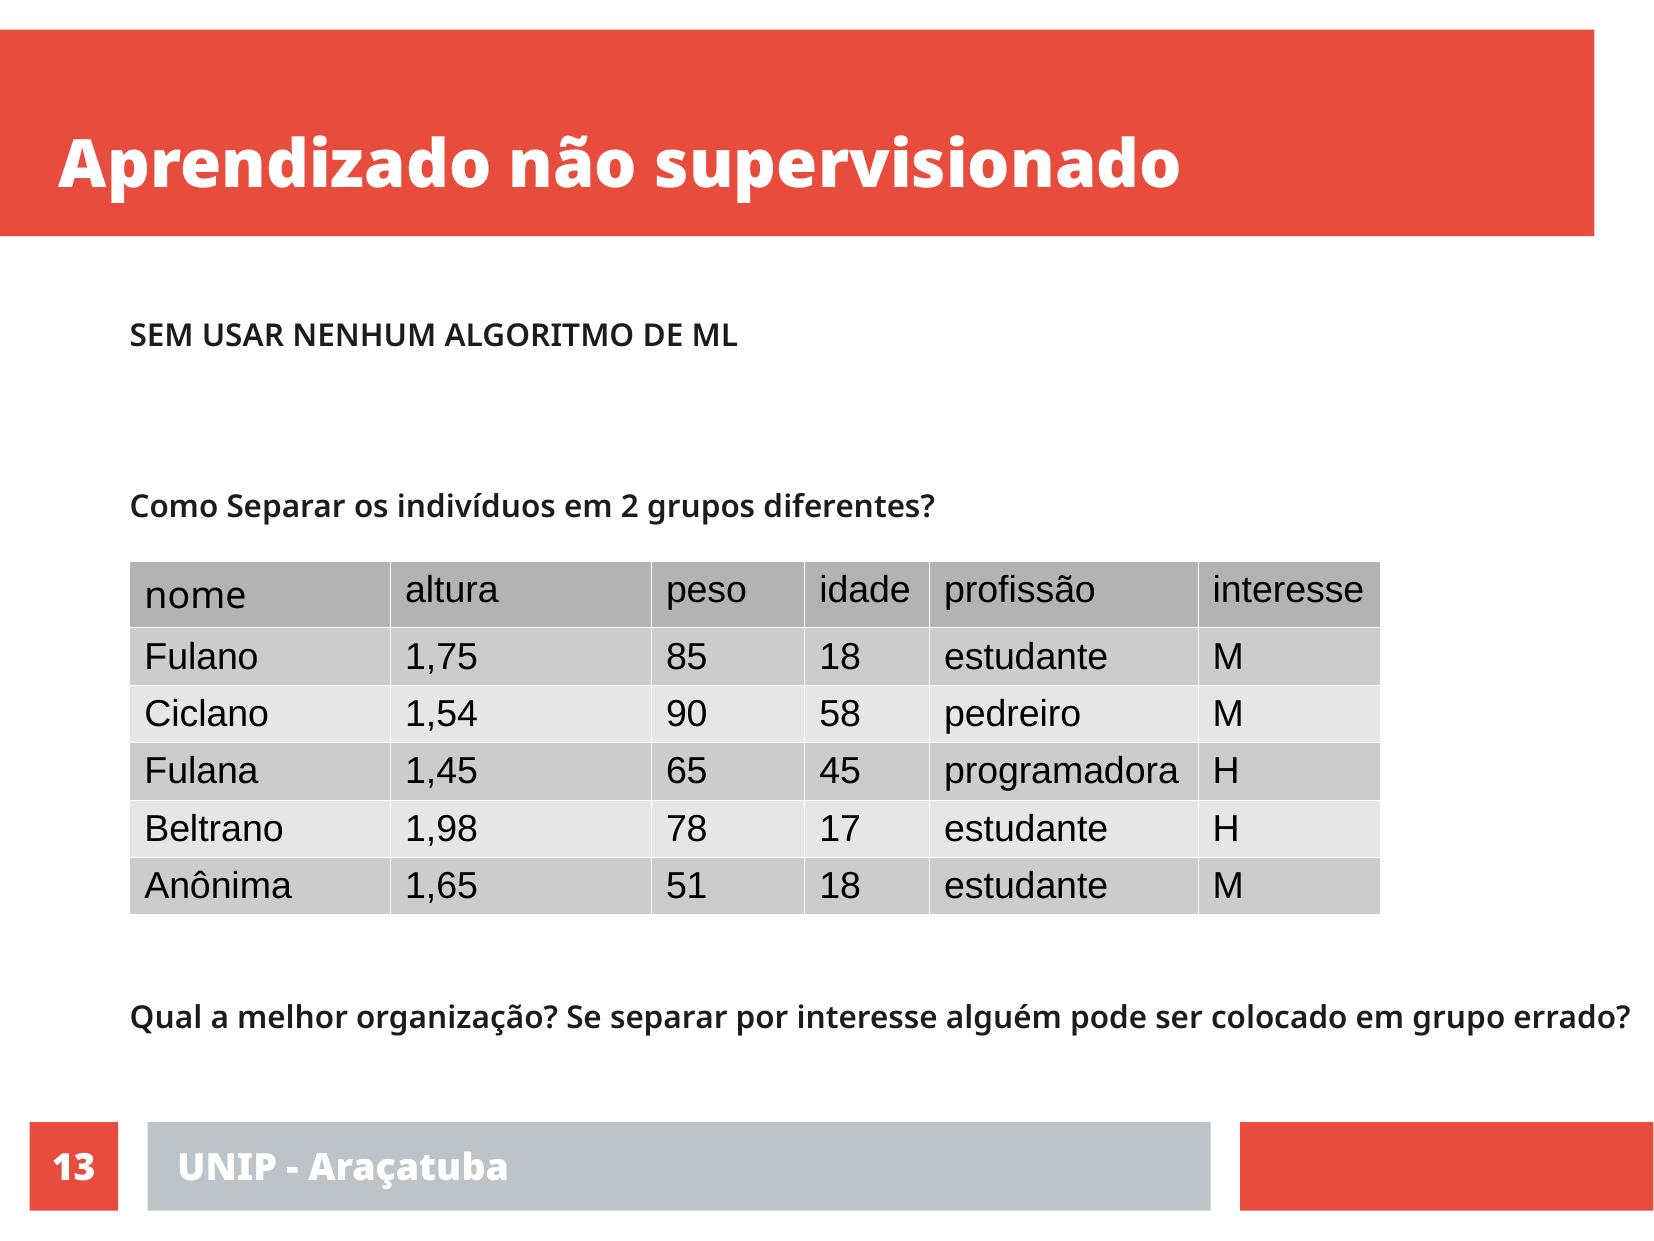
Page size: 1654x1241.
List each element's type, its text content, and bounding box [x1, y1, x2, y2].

table_cell estudante [930, 801, 1198, 857]
table_cell M [1199, 628, 1380, 685]
table_cell 1,54 [391, 686, 651, 742]
table_cell 90 [652, 686, 804, 742]
title Aprendizado não supervisionado [59, 59, 1595, 207]
table_header altura [391, 562, 651, 627]
table_cell Fulano [130, 628, 390, 685]
table_cell Beltrano [130, 801, 390, 857]
table_cell 18 [805, 628, 929, 685]
table_cell 78 [652, 801, 804, 857]
table_cell M [1199, 686, 1380, 742]
table_cell M [1199, 858, 1380, 914]
table_header nome [130, 562, 390, 627]
table_header peso [652, 562, 804, 627]
table_header idade [805, 562, 929, 627]
table_cell H [1199, 743, 1380, 800]
table_cell 1,75 [391, 628, 651, 685]
table_cell 1,98 [391, 801, 651, 857]
table_cell 58 [805, 686, 929, 742]
table_cell 17 [805, 801, 929, 857]
table_cell programadora [930, 743, 1198, 800]
table_cell Ciclano [130, 686, 390, 742]
table_cell 45 [805, 743, 929, 800]
table_header profissão [930, 562, 1198, 627]
table_cell 1,45 [391, 743, 651, 800]
table_cell 51 [652, 858, 804, 914]
list SEM USAR NENHUM ALGORITMO DE ML Como Separar os indivíduos em 2 grupos diferentes? Qual a melhor organização? Se separar por interesse alguém pode ser colocado em grupo errado? [129, 312, 1636, 1081]
table_header interesse [1199, 562, 1380, 627]
table_cell Anônima [130, 858, 390, 914]
table_cell 85 [652, 628, 804, 685]
table_cell Fulana [130, 743, 390, 800]
table_cell 1,65 [391, 858, 651, 914]
table_cell H [1199, 801, 1380, 857]
table_cell estudante [930, 858, 1198, 914]
table_cell pedreiro [930, 686, 1198, 742]
table_cell estudante [930, 628, 1198, 685]
table_cell 65 [652, 743, 804, 800]
table_cell 18 [805, 858, 929, 914]
